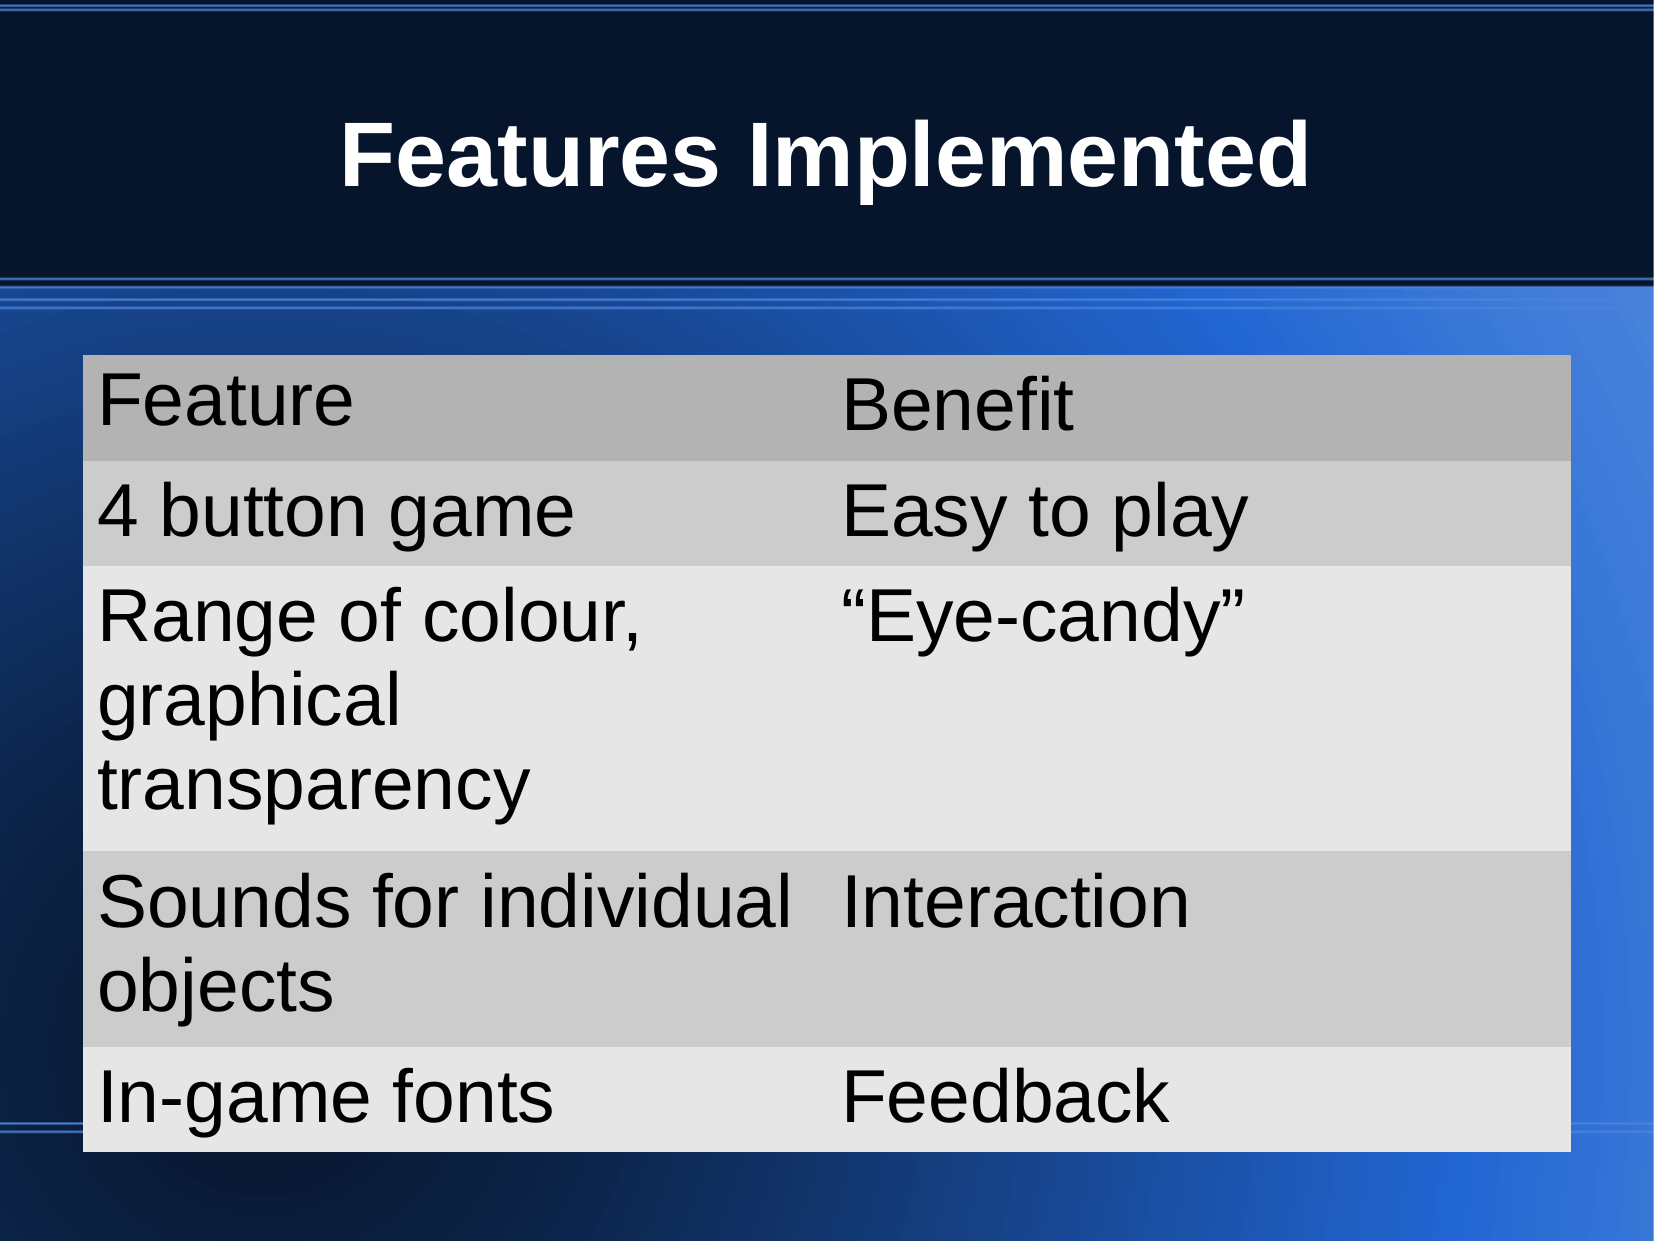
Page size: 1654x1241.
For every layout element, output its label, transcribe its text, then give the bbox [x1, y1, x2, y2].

title Features Implemented [82, 49, 1571, 257]
table_cell Feedback [826, 1047, 1571, 1152]
table_cell In-game fonts [83, 1047, 826, 1152]
table_header Feature [83, 355, 826, 461]
table_cell Sounds for individual objects [83, 851, 826, 1047]
table_cell Range of colour, graphical transparency [83, 566, 826, 851]
table_cell Interaction [826, 851, 1571, 1047]
table_cell “Eye-candy” [826, 566, 1571, 851]
picture [0, 0, 1654, 1241]
table_cell 4 button game [83, 461, 826, 566]
table_cell Easy to play [826, 461, 1571, 566]
table_header Benefit [826, 355, 1571, 461]
